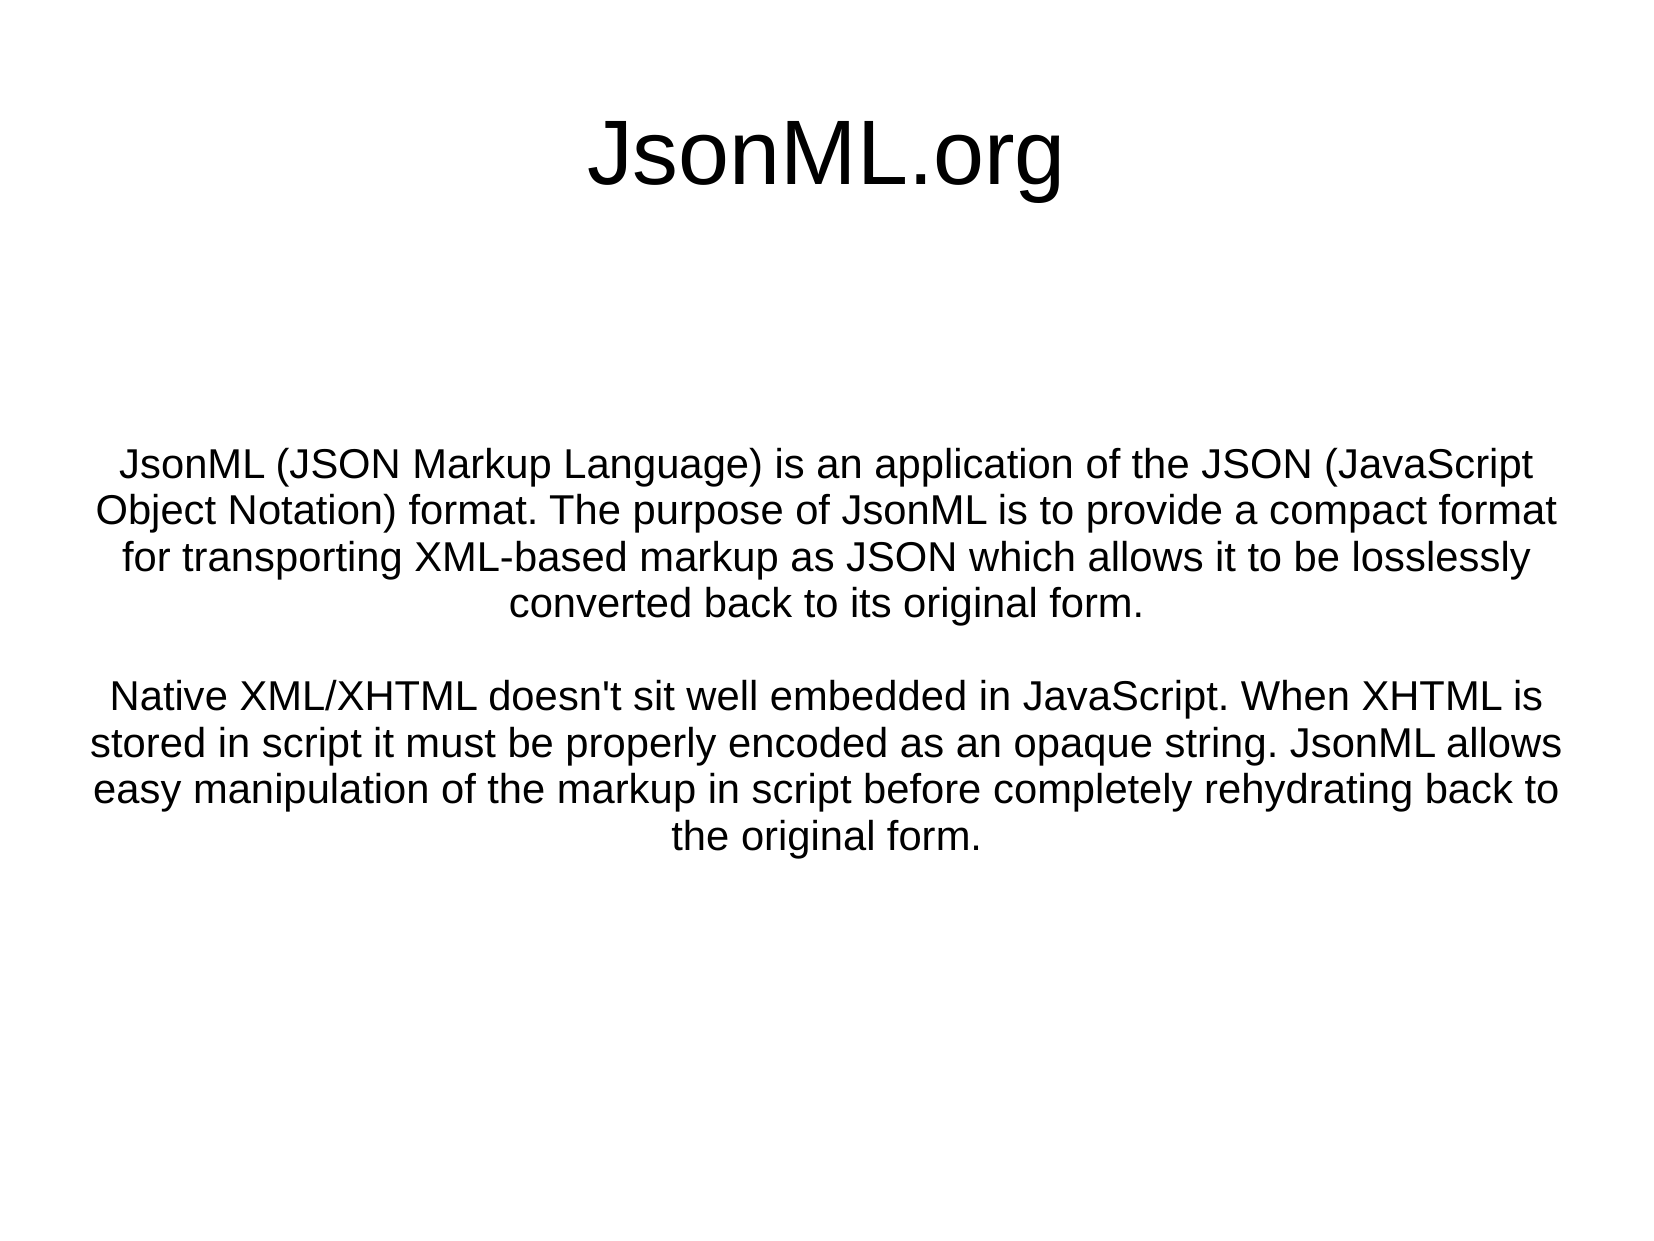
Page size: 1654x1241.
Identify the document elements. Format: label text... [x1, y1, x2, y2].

title JsonML.org [82, 49, 1571, 257]
subtitle JsonML (JSON Markup Language) is an application of the JSON (JavaScript Object Notation) format. The purpose of JsonML is to provide a compact format for transporting XML-based markup as JSON which allows it to be losslessly converted back to its original form. Native XML/XHTML doesn't sit well embedded in JavaScript. When XHTML is stored in script it must be properly encoded as an opaque string. JsonML allows easy manipulation of the markup in script before completely rehydrating back to the original form. [82, 290, 1571, 1010]
